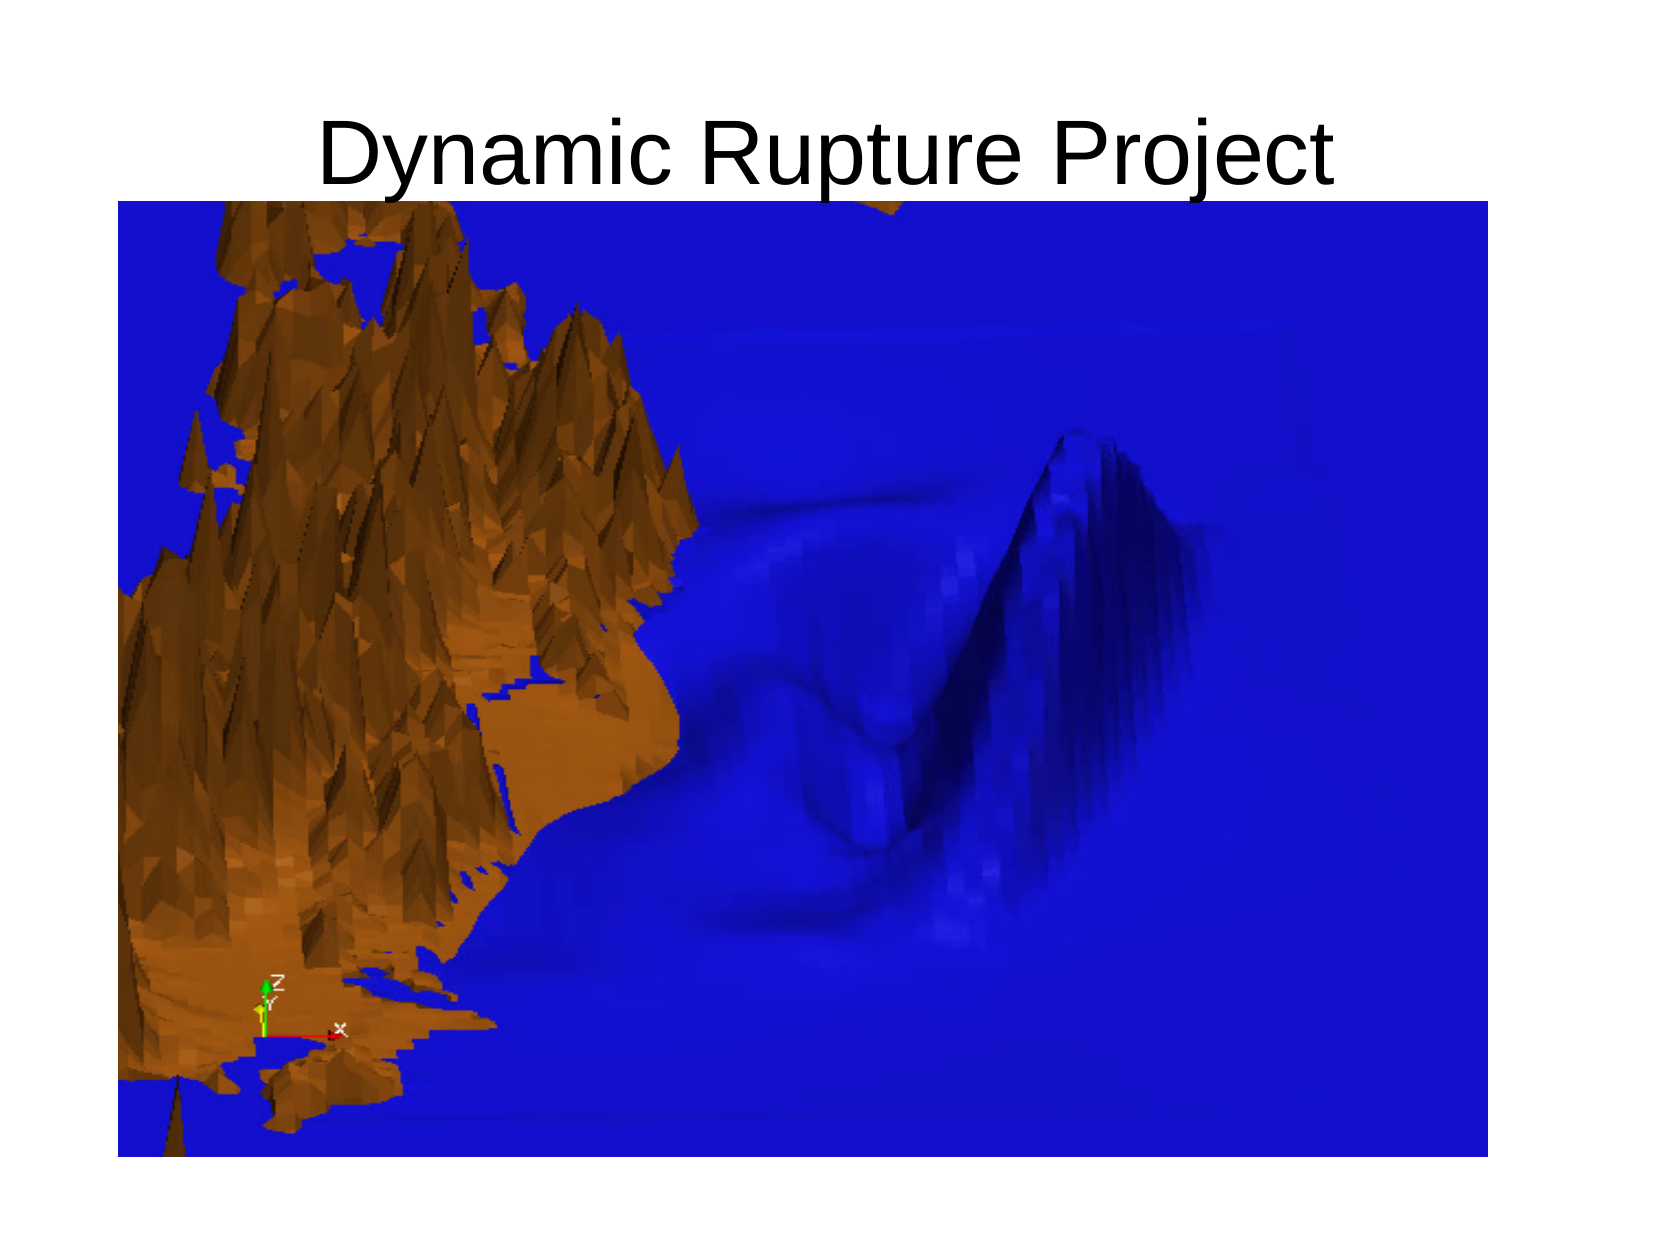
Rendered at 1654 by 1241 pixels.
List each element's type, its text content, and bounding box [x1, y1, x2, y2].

text_box [118, 257, 1489, 1158]
title Dynamic Rupture Project [82, 49, 1571, 257]
